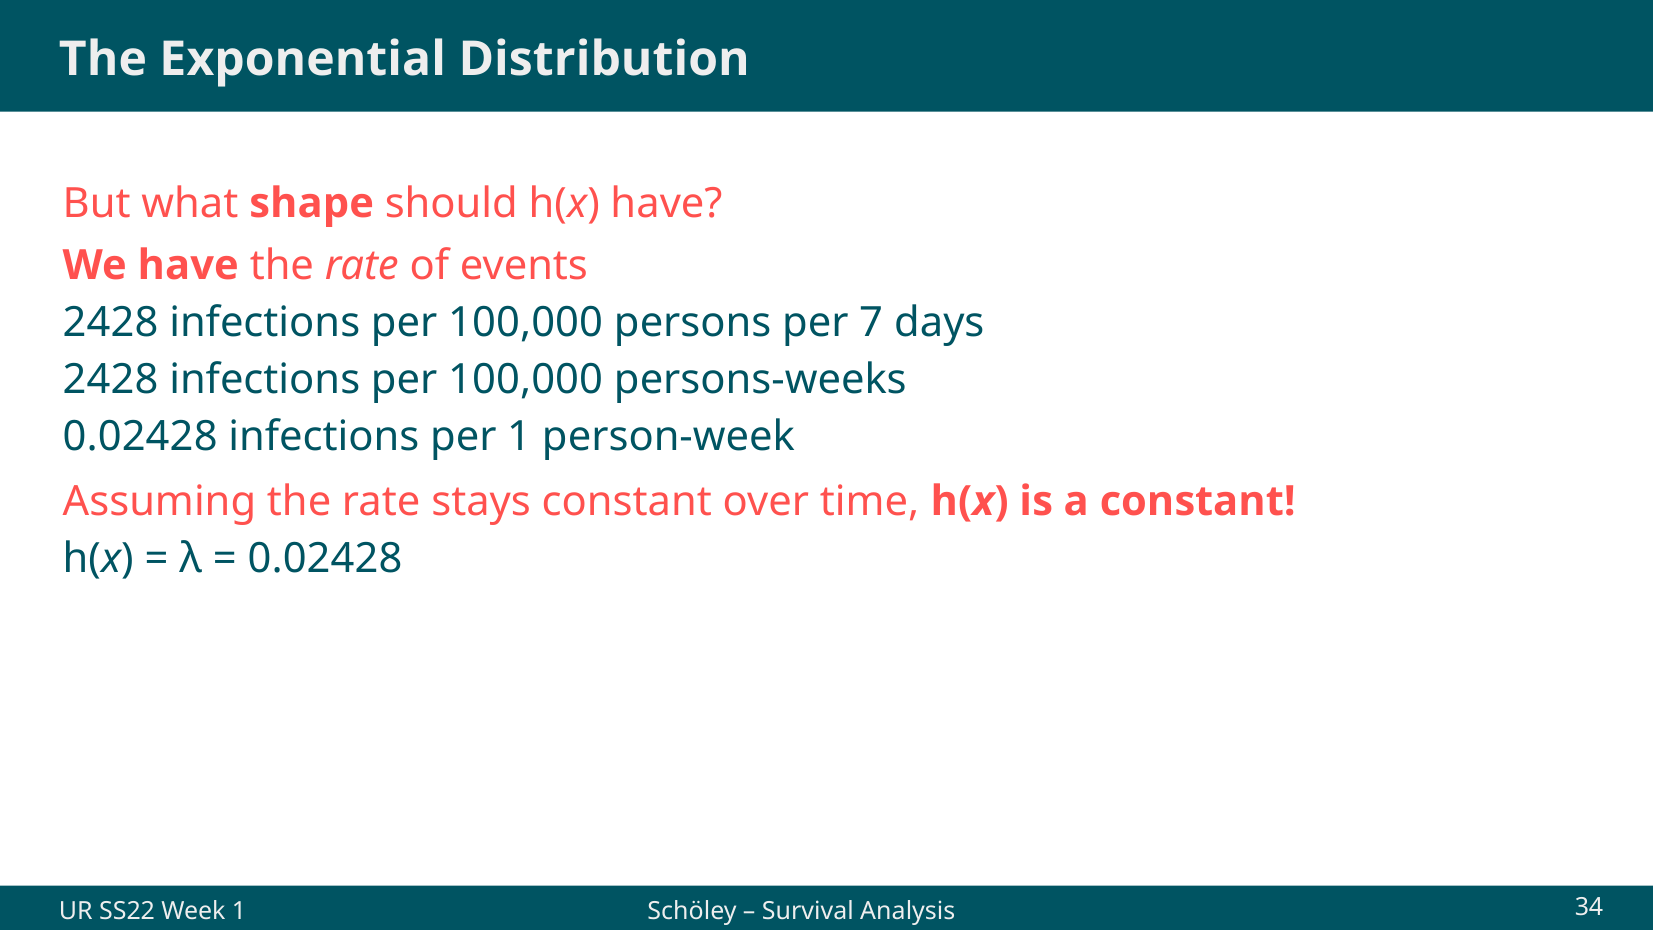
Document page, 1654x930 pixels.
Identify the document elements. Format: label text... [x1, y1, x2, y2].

text_box But what shape should h(x) have? [48, 165, 926, 227]
title The Exponential Distribution [58, 0, 1594, 117]
text_box Assuming the rate stays constant over time, h(x) is a constant! h(x) = λ = 0.02428 [48, 463, 1236, 724]
text_box We have the rate of events 2428 infections per 100,000 persons per 7 days 2428 infections per 100,000 persons-weeks 0.02428 infections per 1 person-week [48, 227, 957, 463]
